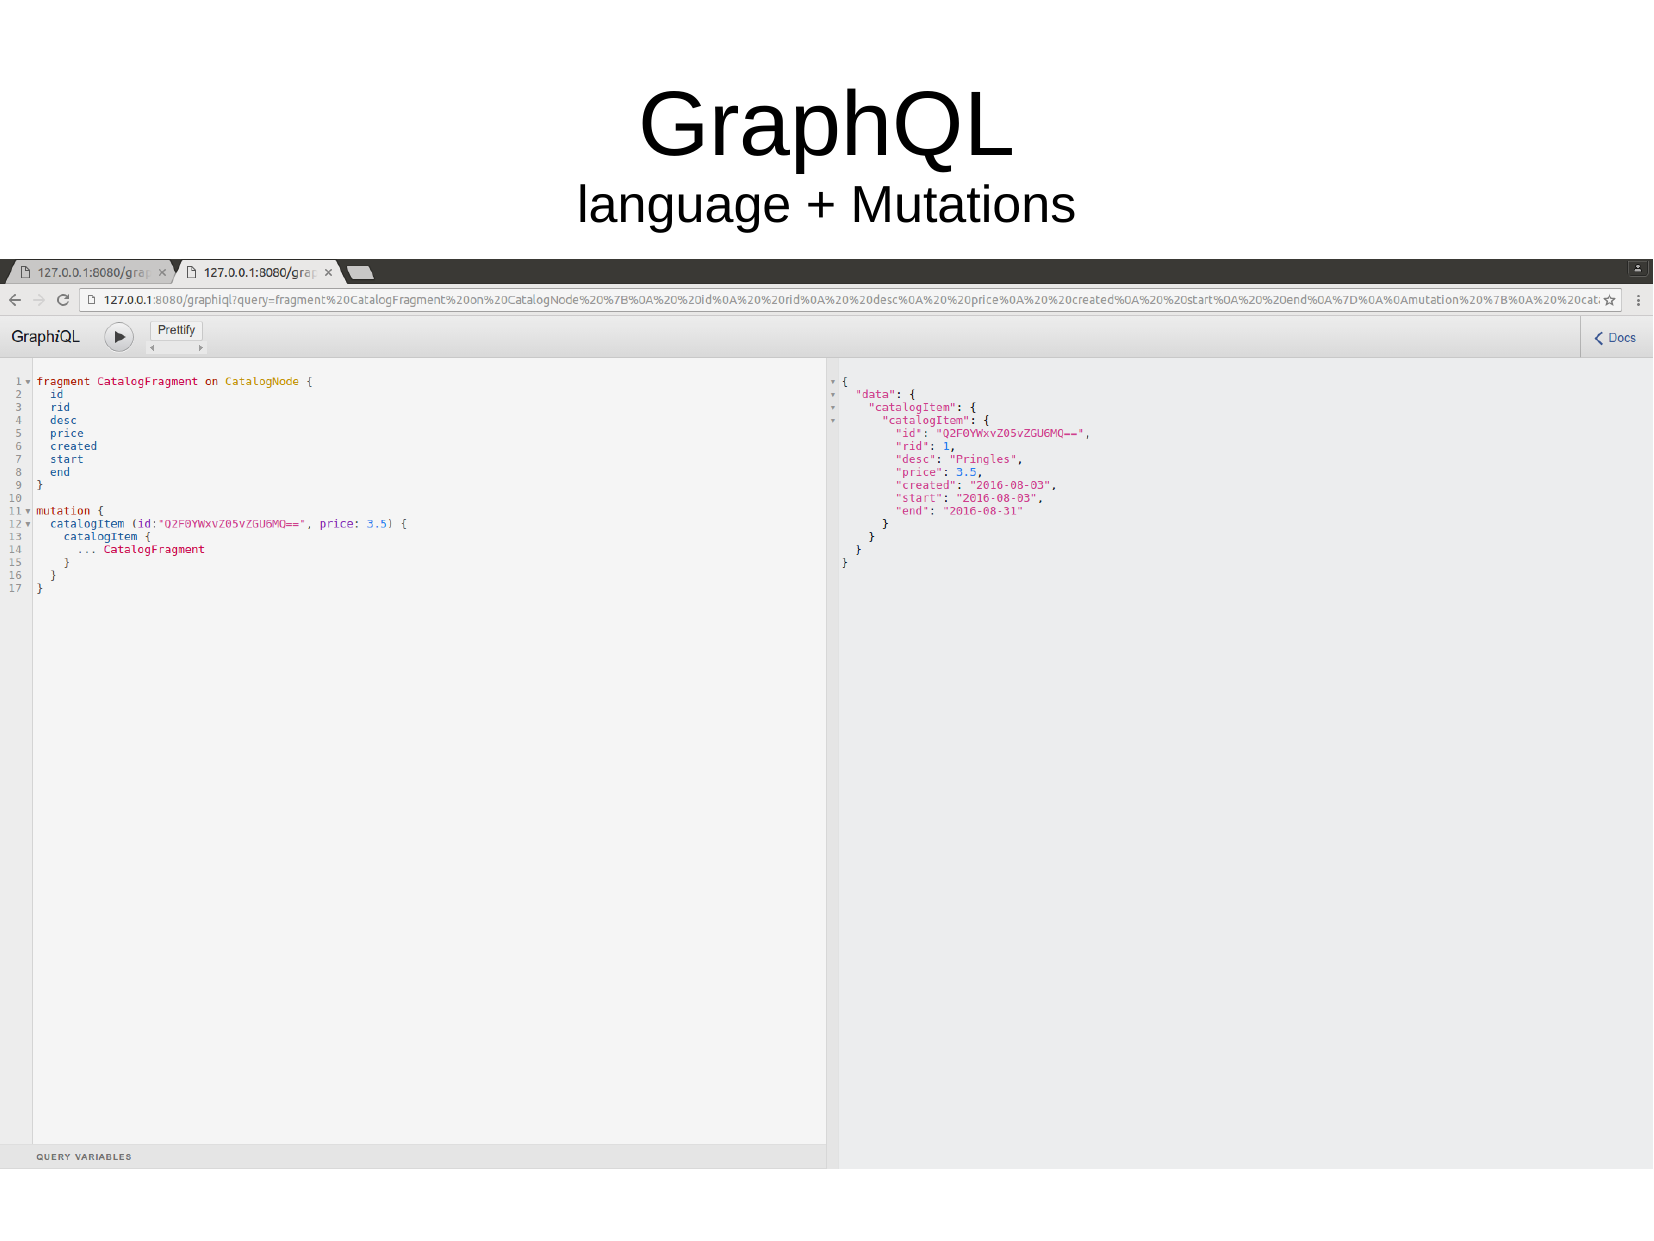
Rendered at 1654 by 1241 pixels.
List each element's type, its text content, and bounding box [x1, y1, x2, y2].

title GraphQL language + Mutations [82, 49, 1571, 257]
picture [0, 259, 1653, 1169]
